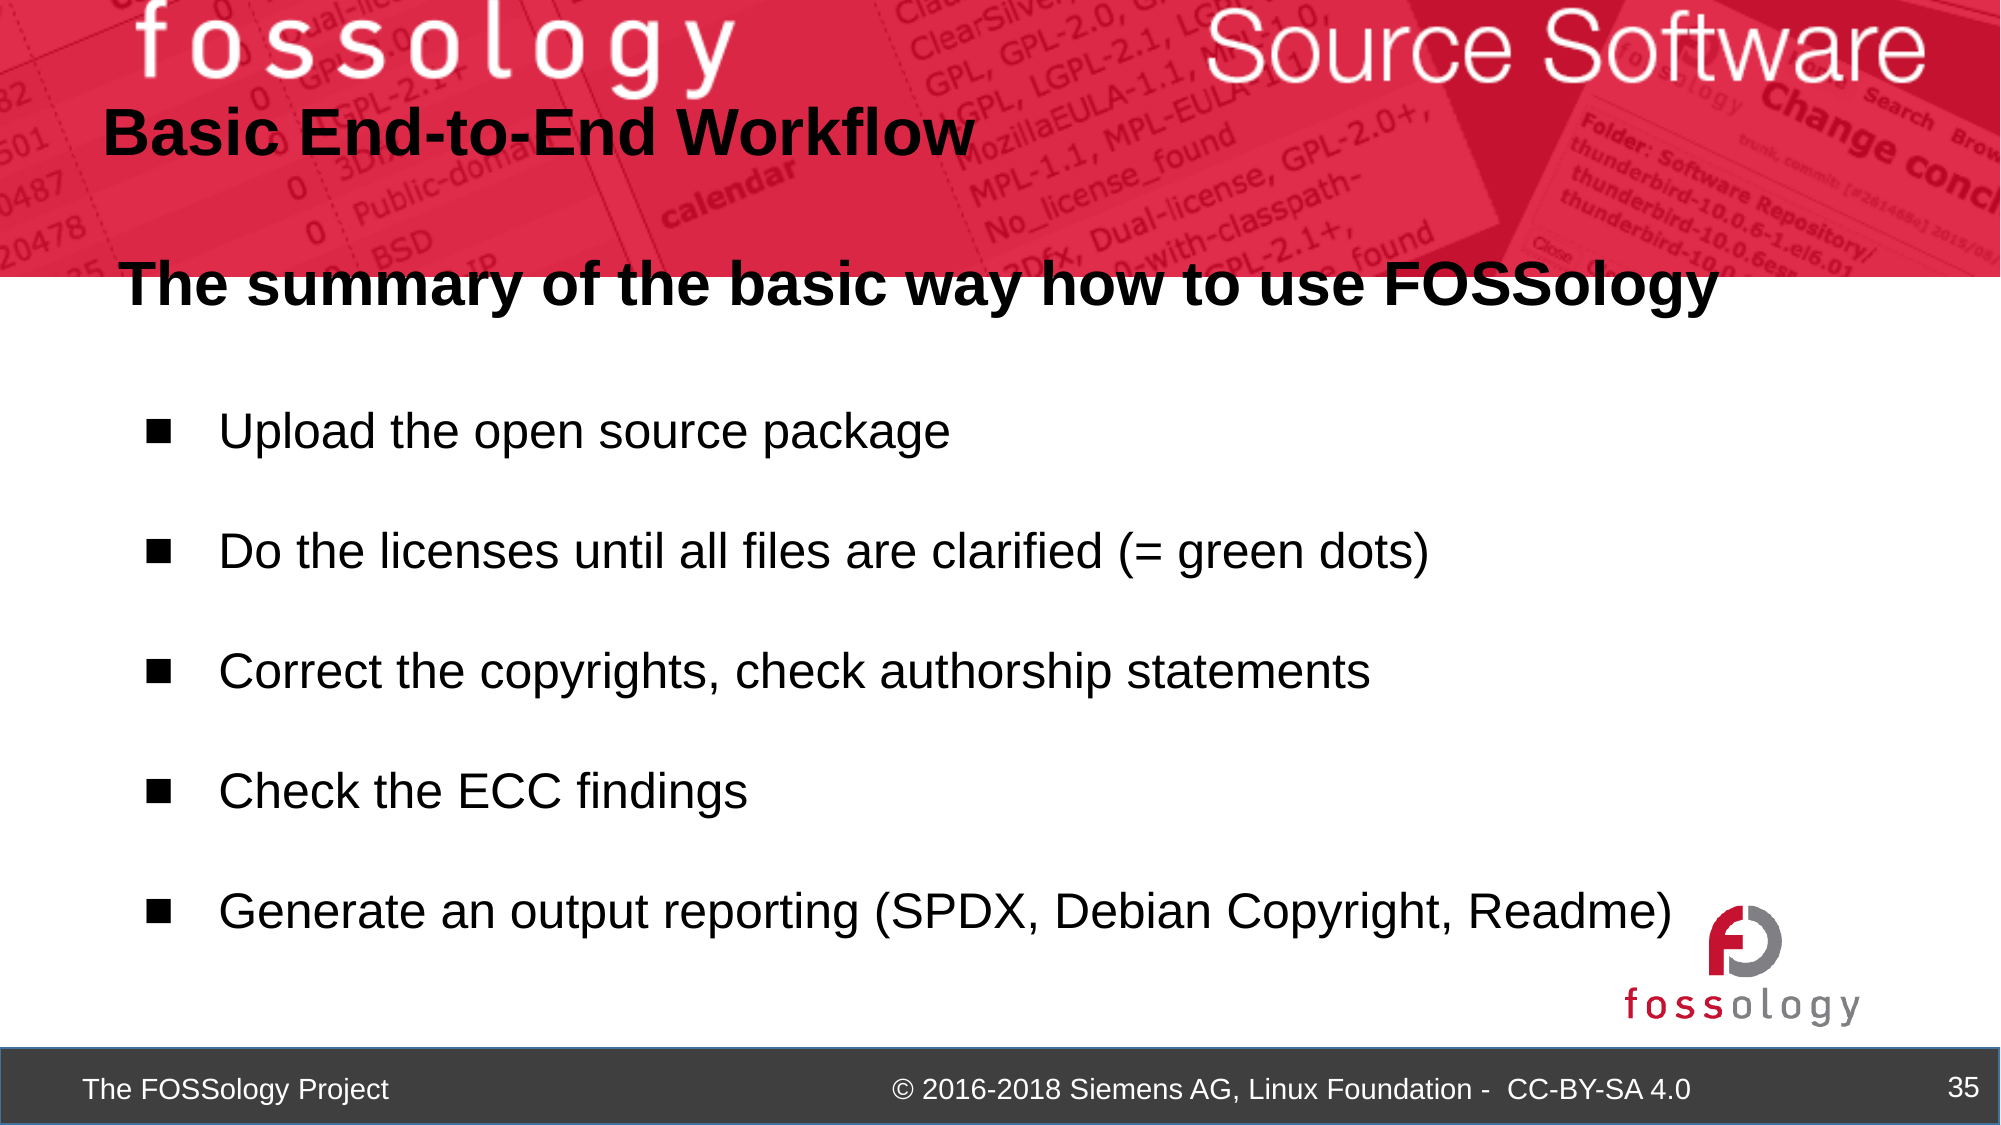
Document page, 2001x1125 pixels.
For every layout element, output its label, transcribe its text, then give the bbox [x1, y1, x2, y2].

text_box Basic End-to-End Workflow [0, 0, 2000, 208]
picture [1621, 982, 1863, 1030]
text_box The summary of the basic way how to use FOSSology Upload the open source package Do the licenses until all files are clarified (= green dots) Correct the copyrights, check authorship statements Check the ECC findings Generate an output reporting (SPDX, Debian Copyright, Readme) [118, 231, 1913, 982]
picture [0, 0, 2001, 277]
